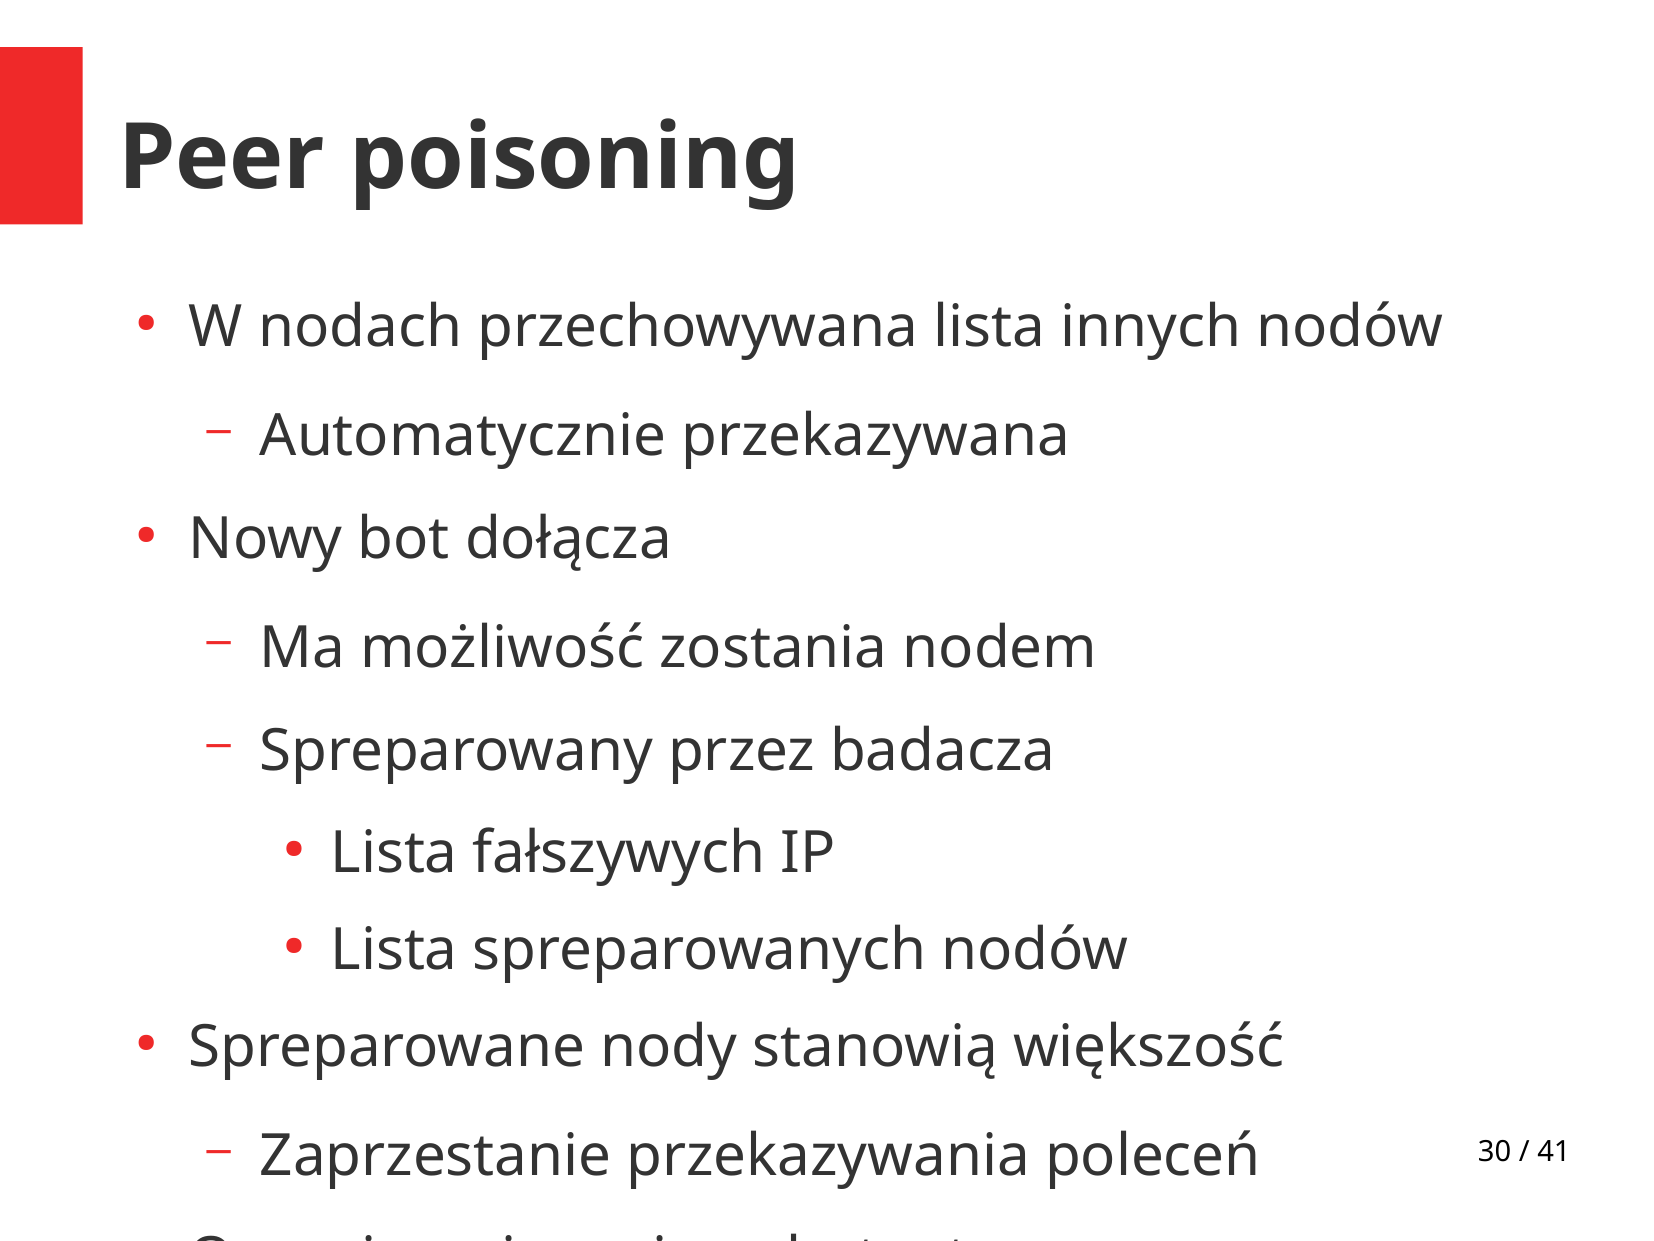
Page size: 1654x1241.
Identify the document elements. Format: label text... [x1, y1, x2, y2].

title Peer poisoning [118, 49, 1571, 257]
list W nodach przechowywana lista innych nodów Automatycznie przekazywana Nowy bot dołącza Ma możliwość zostania nodem Spreparowany przez badacza Lista fałszywych IP Lista spreparowanych nodów Spreparowane nody stanowią większość Zaprzestanie przekazywania poleceń Ograniczenie zasięgu botnetu [118, 284, 1536, 1004]
